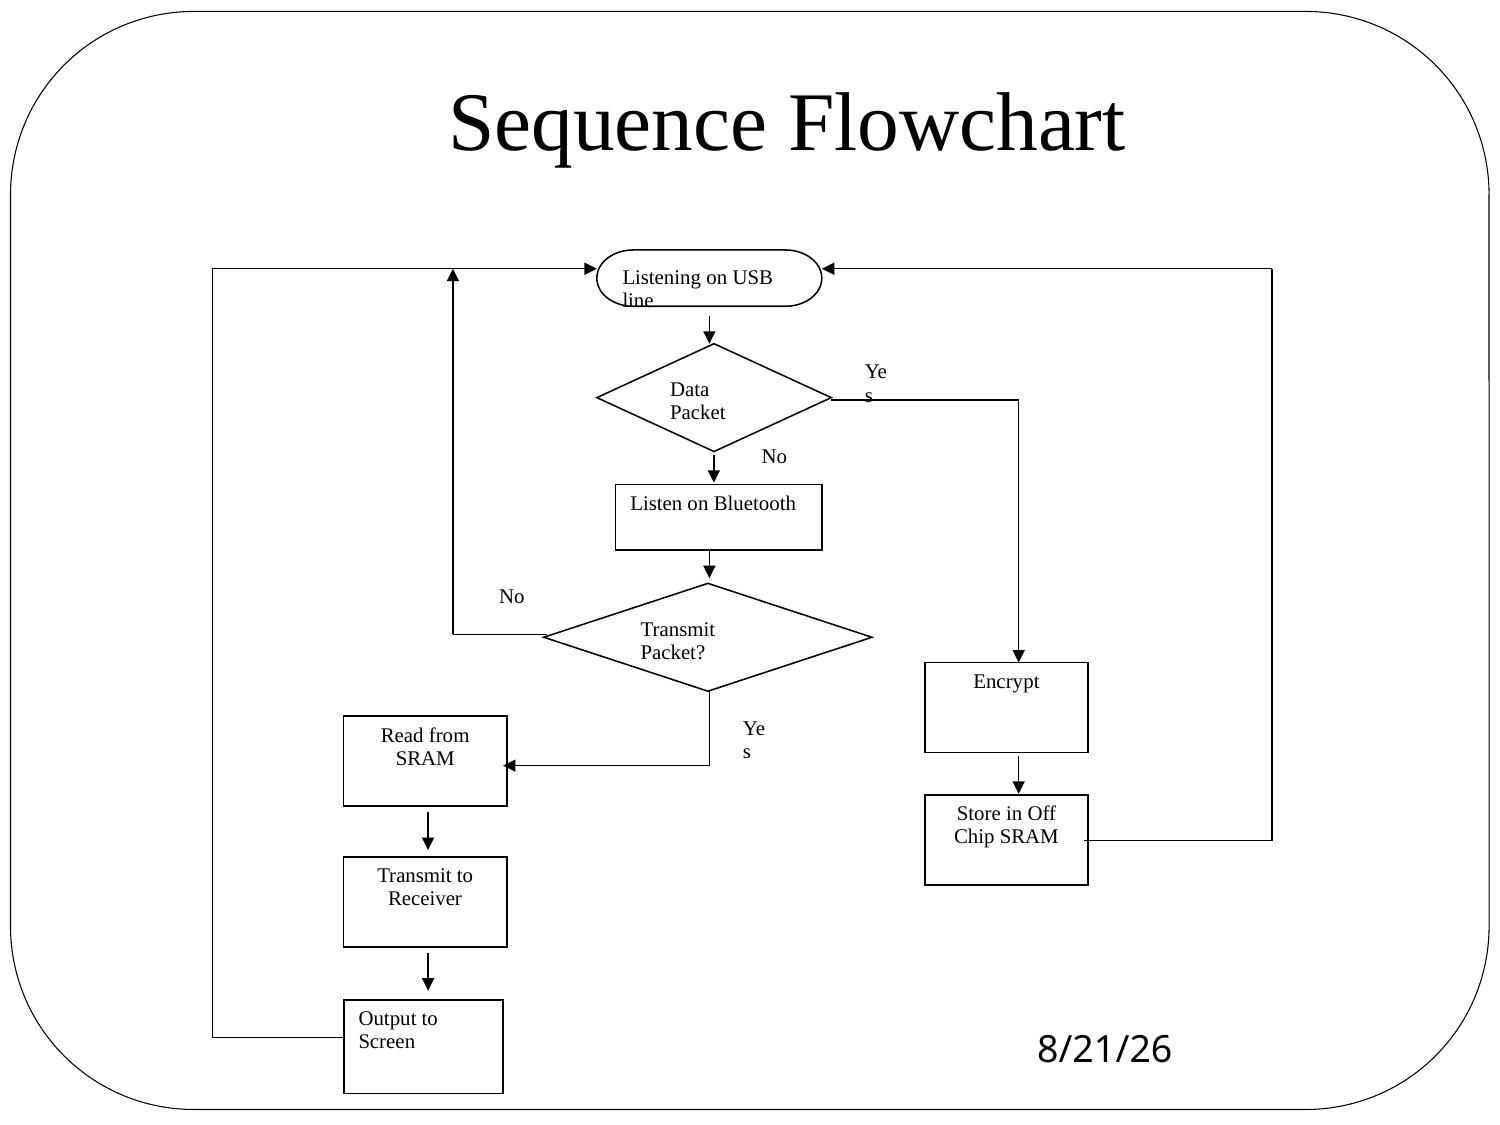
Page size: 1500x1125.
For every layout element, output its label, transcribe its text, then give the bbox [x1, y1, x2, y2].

text_box Yes [728, 709, 785, 747]
text_box No [746, 437, 804, 475]
text_box Listen on Bluetooth [615, 484, 822, 550]
title Sequence Flowchart [150, 45, 1425, 200]
text_box Store in Off Chip SRAM [924, 794, 1089, 885]
text_box Listening on USB line [596, 249, 822, 307]
text_box Read from SRAM [343, 716, 507, 807]
text_box Transmit Packet? [543, 583, 872, 692]
text_box No [484, 578, 541, 616]
text_box Encrypt [924, 662, 1089, 753]
text_box Transmit to Receiver [343, 856, 507, 947]
text_box Yes [849, 353, 907, 391]
text_box Data Packet [596, 343, 832, 452]
text_box Output to Screen [343, 999, 504, 1094]
